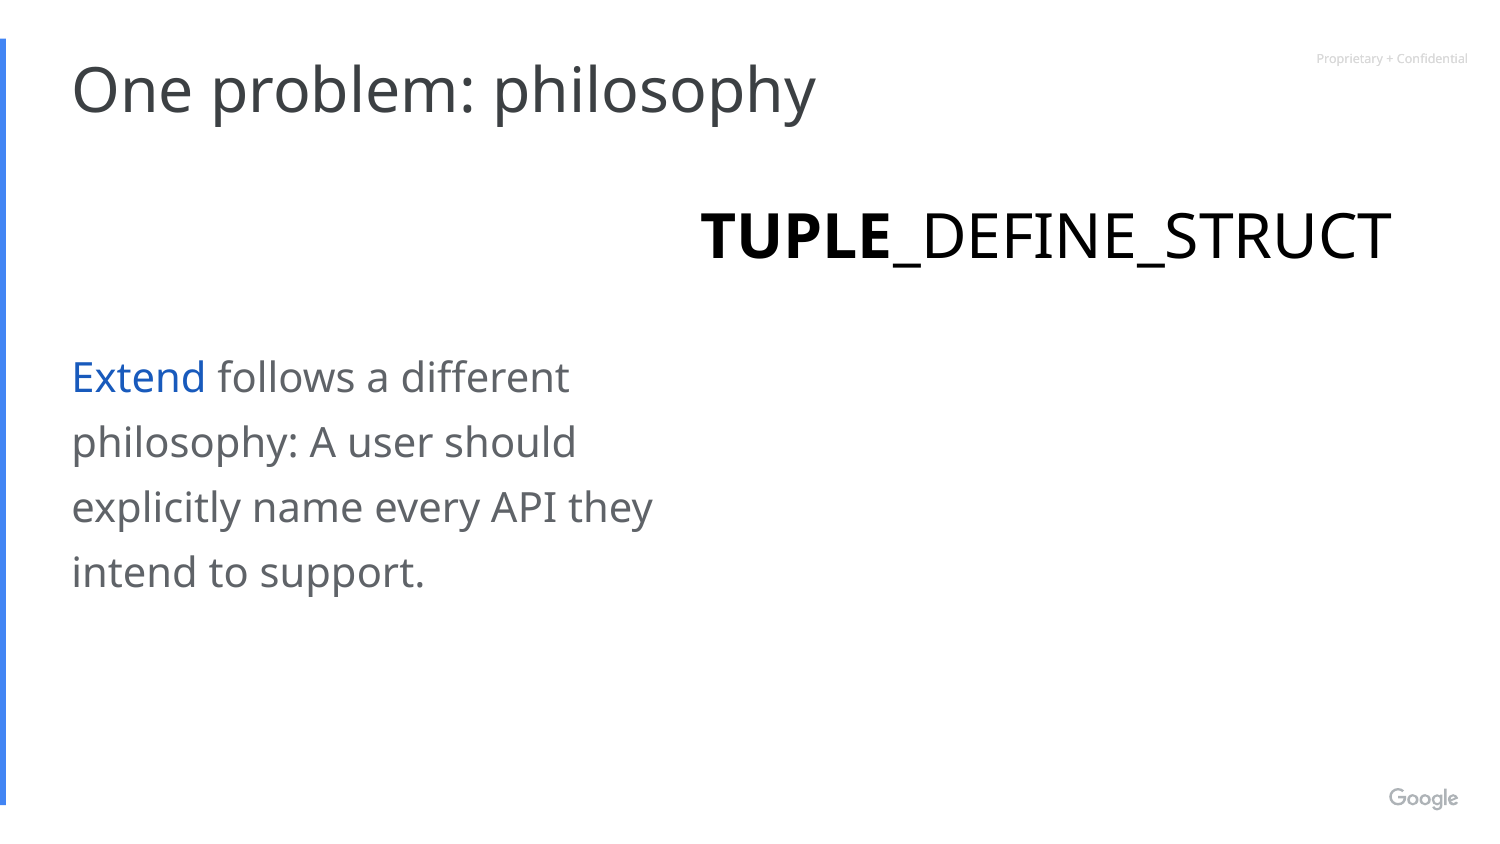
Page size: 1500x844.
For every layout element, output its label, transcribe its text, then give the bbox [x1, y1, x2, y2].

title One problem: philosophy [56, 43, 1336, 112]
text_box TUPLE_DEFINE_STRUCT [685, 180, 1429, 286]
list Extend follows a different philosophy: A user should explicitly name every API they intend to support. [56, 321, 704, 585]
